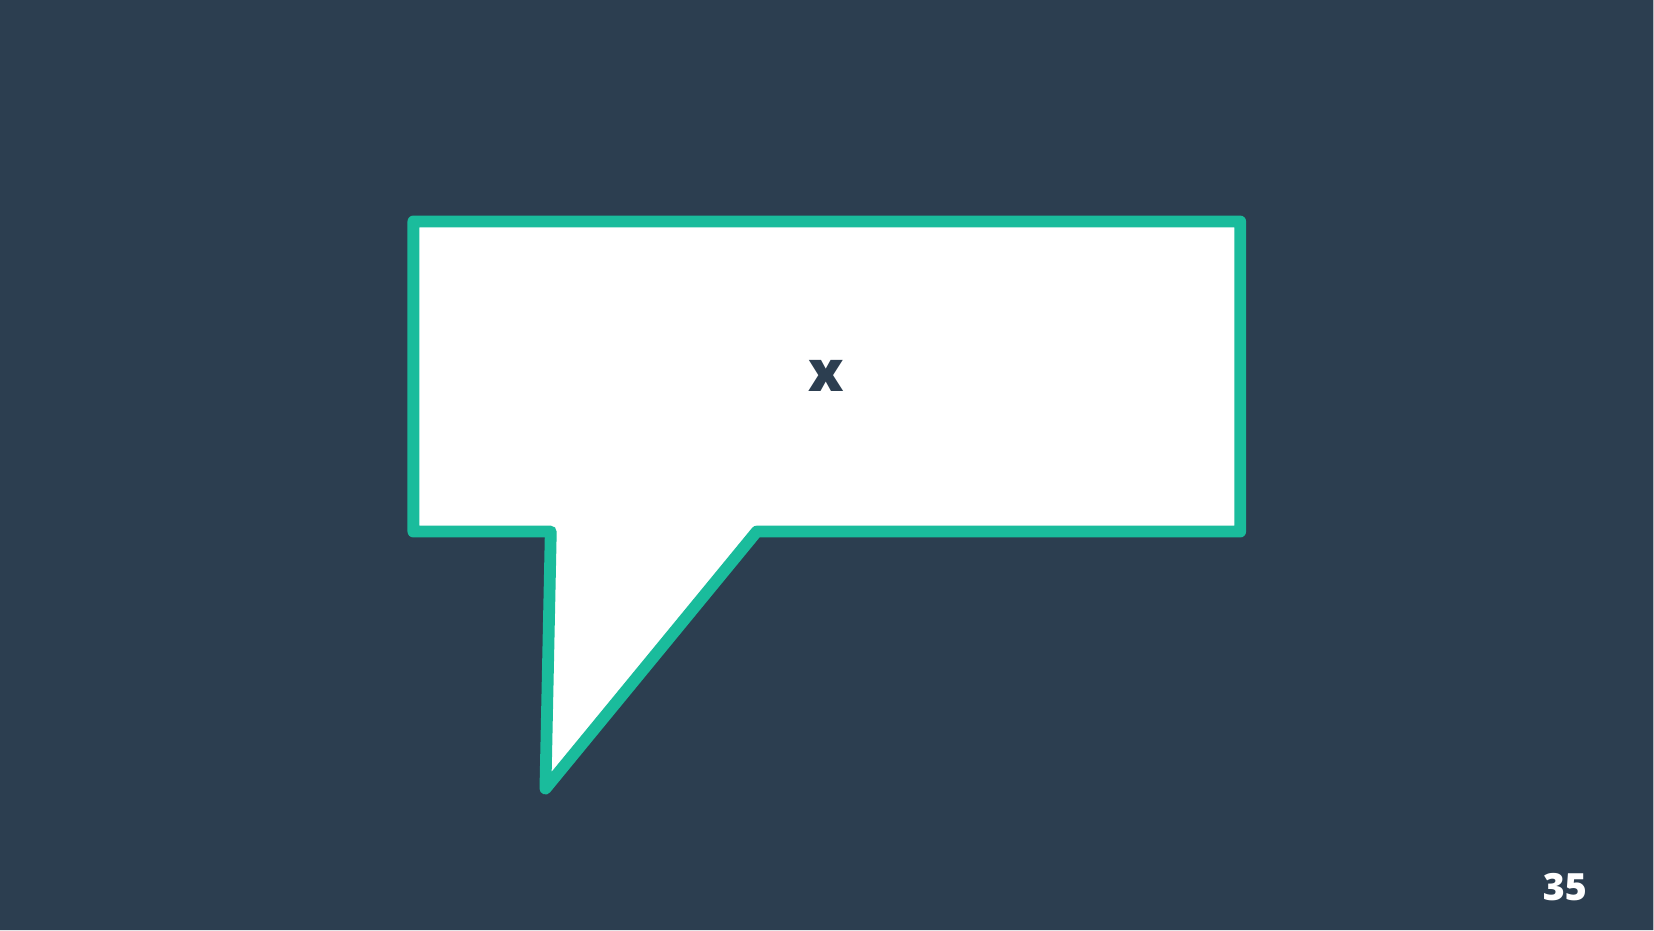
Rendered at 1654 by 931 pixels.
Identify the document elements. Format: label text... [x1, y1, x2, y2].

title x [442, 236, 1211, 502]
